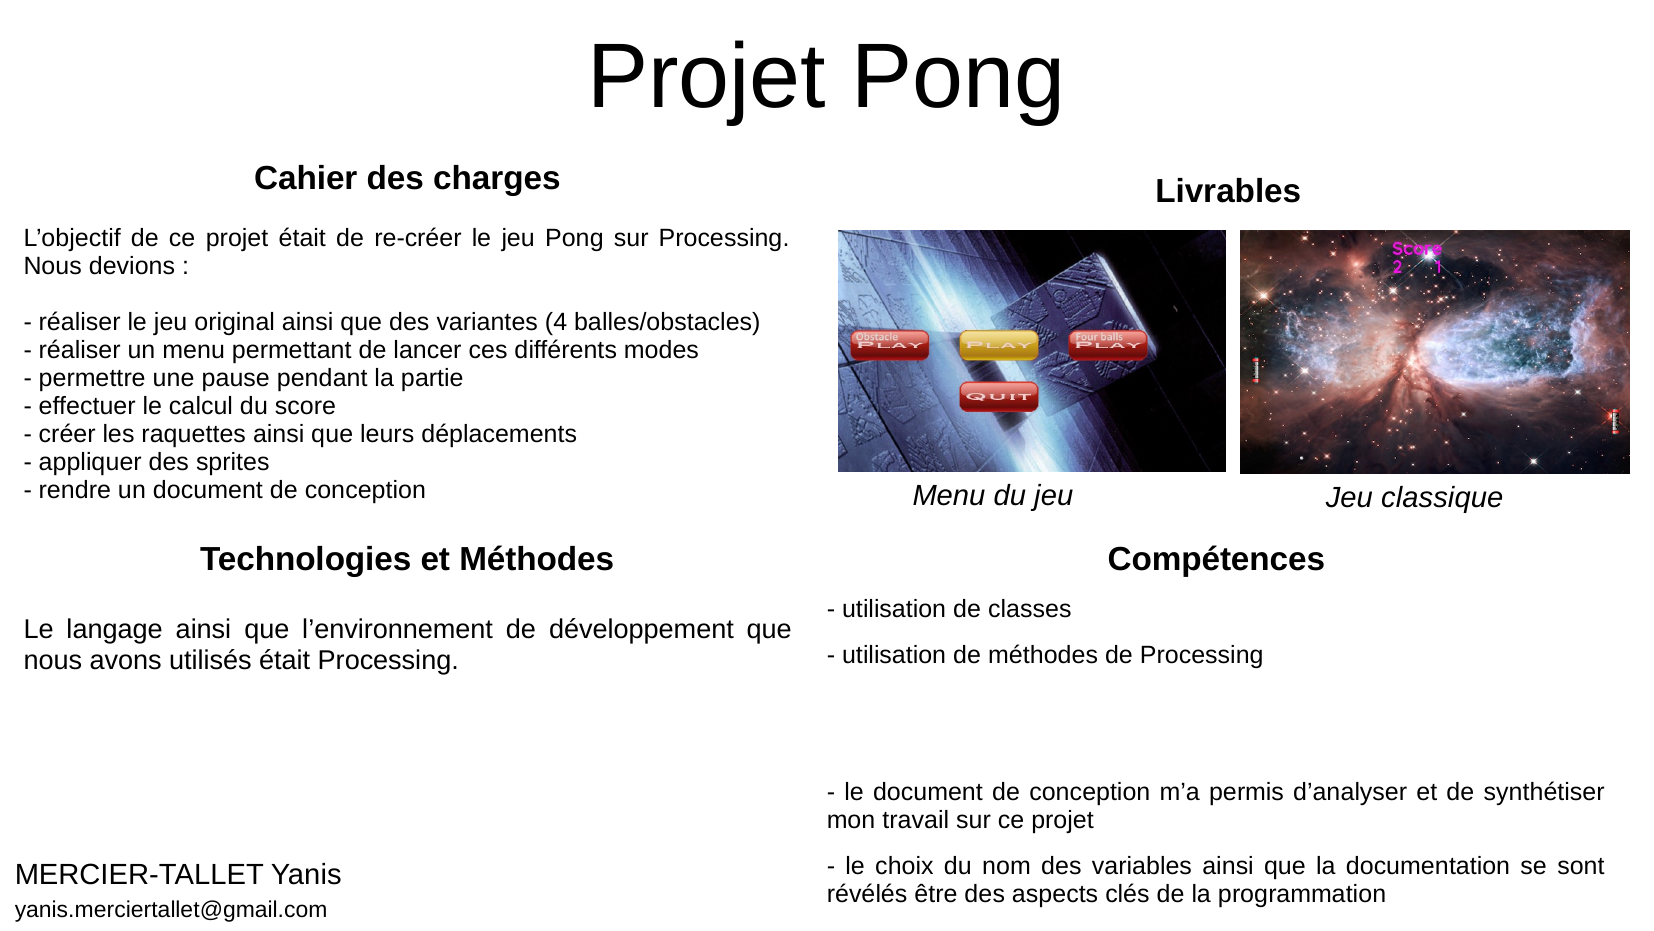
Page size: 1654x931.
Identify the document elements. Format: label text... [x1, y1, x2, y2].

text_box Technologies et Méthodes Le langage ainsi que l’environnement de développement que nous avons utilisés était Processing. [23, 540, 792, 898]
text_box Menu du jeu [897, 472, 1276, 520]
text_box Compétences - utilisation de classes - utilisation de méthodes de Processing - le document de conception m’a permis d’analyser et de synthétiser mon travail sur ce projet - le choix du nom des variables ainsi que la documentation se sont révélés être des aspects clés de la programmation [826, 540, 1607, 910]
text_box MERCIER-TALLET Yanis [0, 850, 461, 889]
title Projet Pong [82, 0, 1571, 154]
text_box yanis.merciertallet@gmail.com [0, 889, 591, 931]
text_box Livrables [826, 165, 1630, 218]
picture [1240, 230, 1630, 474]
text_box Cahier des charges L’objectif de ce projet était de re-créer le jeu Pong sur Processing. Nous devions : - réaliser le jeu original ainsi que des variantes (4 balles/obstacles) - réaliser un menu permettant de lancer ces différents modes - permettre une pause pendant la partie - effectuer le calcul du score - créer les raquettes ainsi que leurs déplacements - appliquer des sprites - rendre un document de conception [23, 106, 792, 540]
picture [838, 230, 1226, 473]
text_box Jeu classique [1311, 473, 1654, 522]
